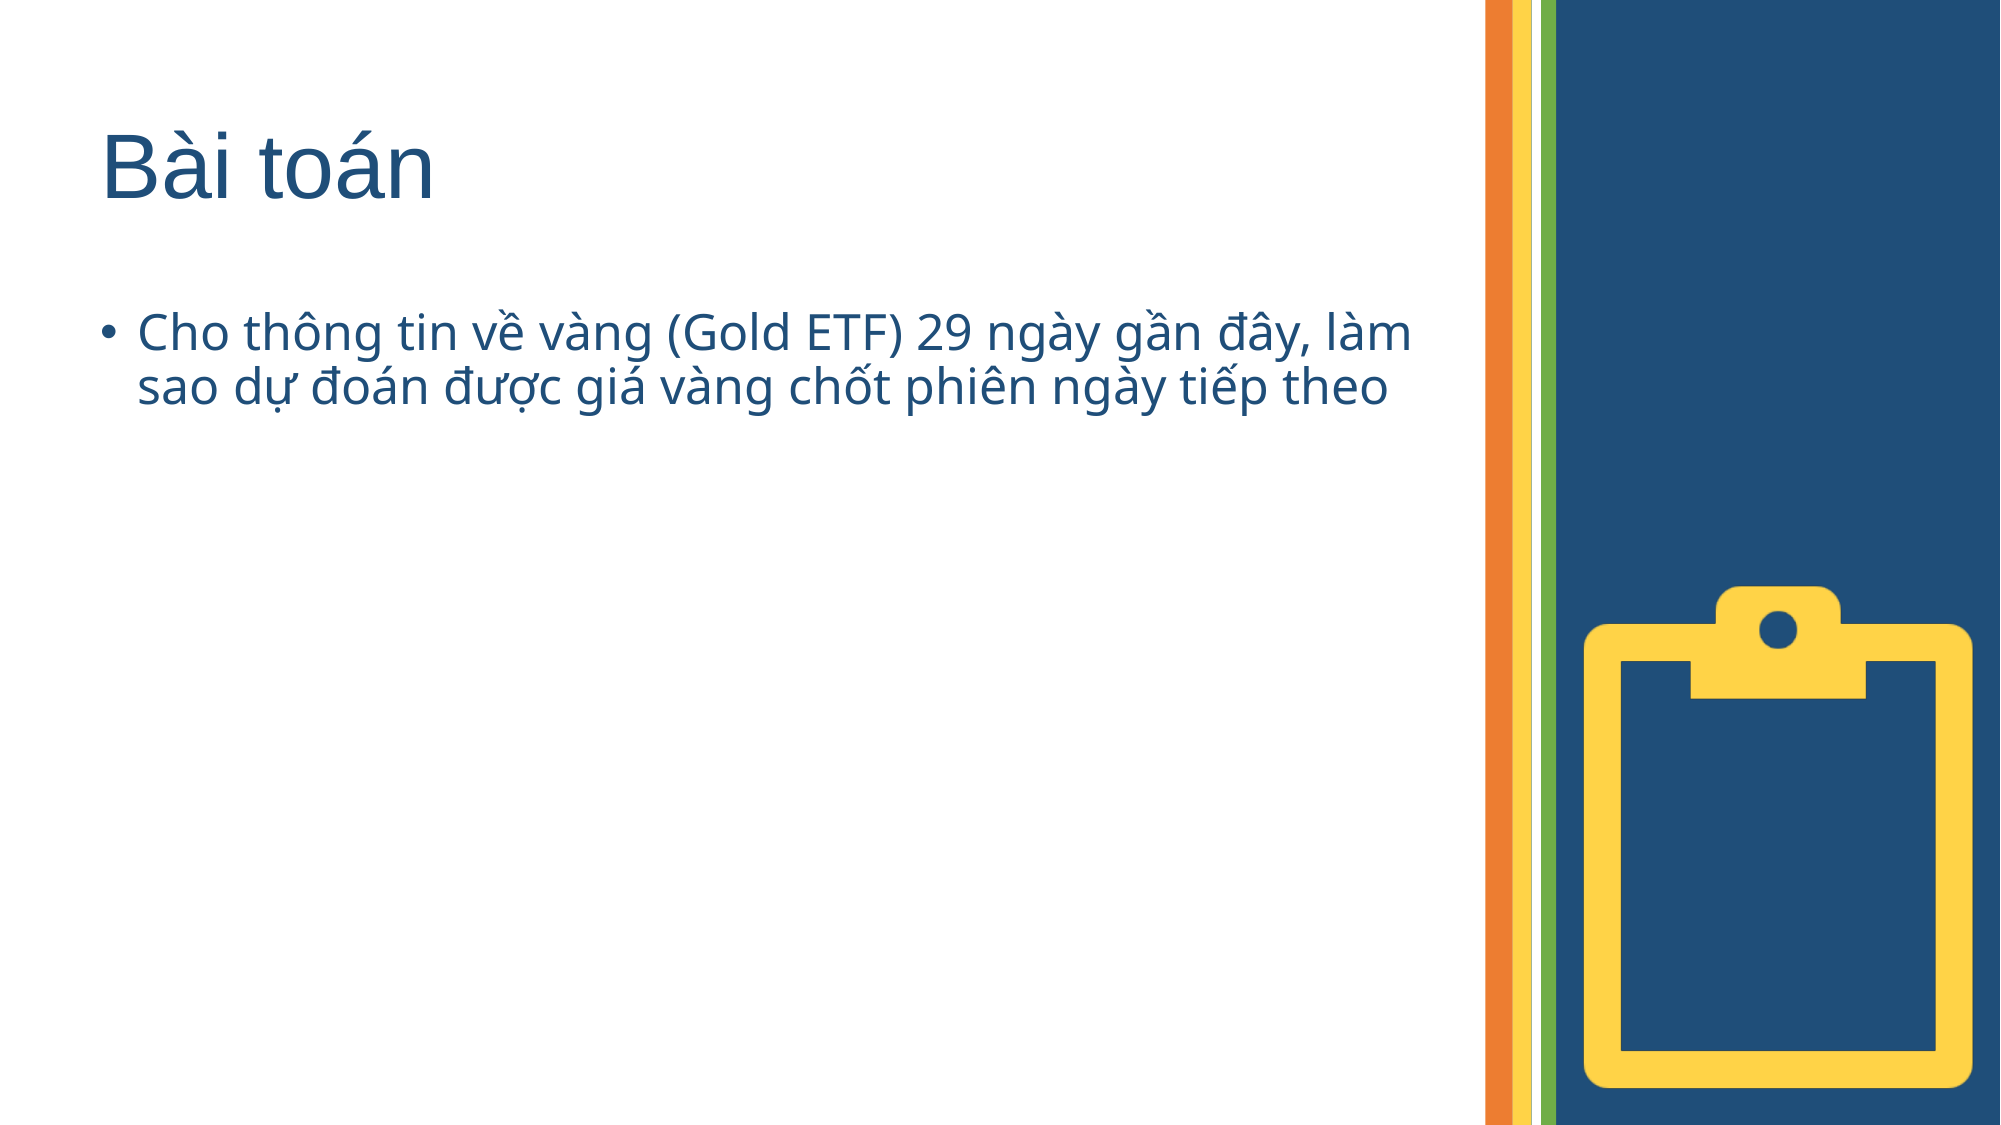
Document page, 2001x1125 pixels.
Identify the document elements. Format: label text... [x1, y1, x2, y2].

picture [1477, 536, 2000, 1125]
title Bài toán [85, 59, 1460, 278]
list Cho thông tin về vàng (Gold ETF) 29 ngày gần đây, làm sao dự đoán được giá vàng chốt phiên ngày tiếp theo [85, 299, 1460, 1014]
text_box [1485, 0, 2000, 536]
